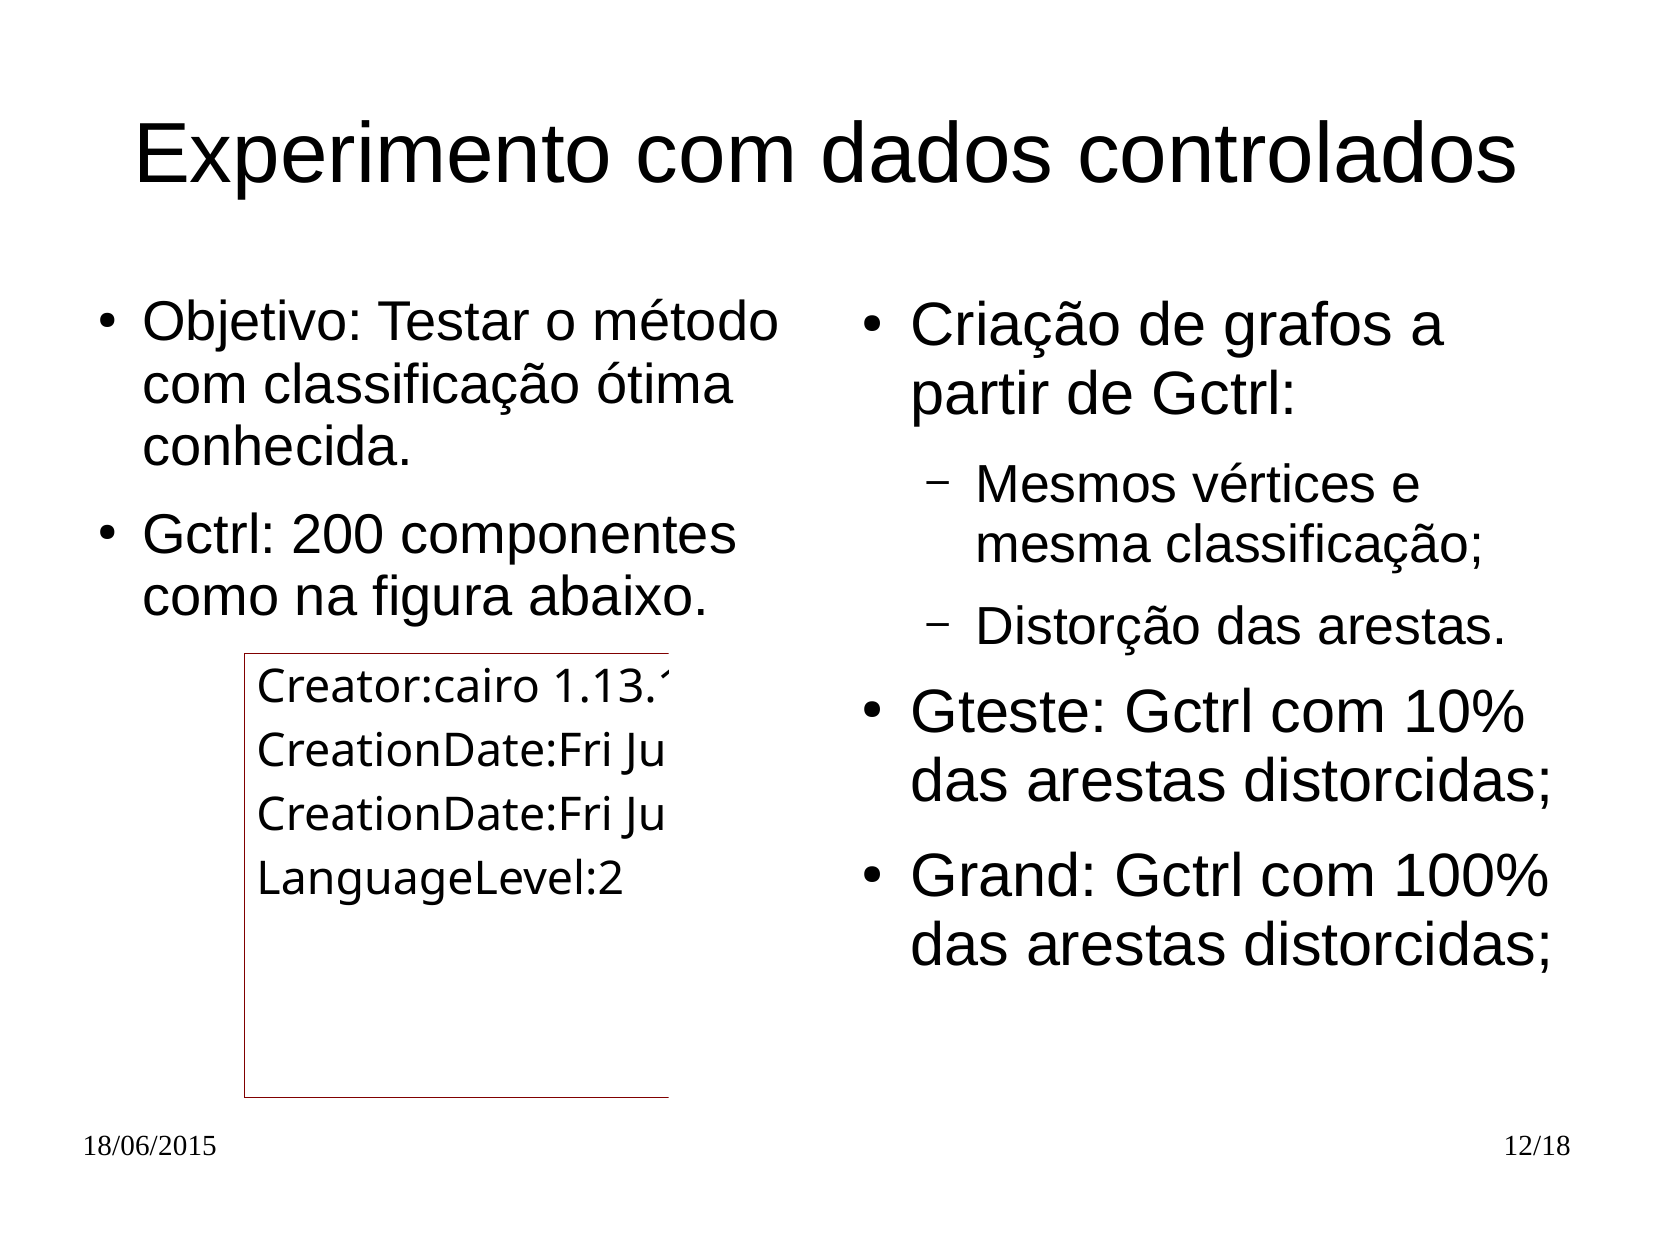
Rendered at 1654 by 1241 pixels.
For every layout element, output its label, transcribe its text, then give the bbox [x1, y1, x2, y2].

picture [241, 650, 669, 1098]
list Criação de grafos a partir de Gctrl: Mesmos vértices e mesma classificação; Distorção das arestas. Gteste: Gctrl com 10% das arestas distorcidas; Grand: Gctrl com 100% das arestas distorcidas; [845, 290, 1572, 1010]
list Objetivo: Testar o método com classificação ótima conhecida. Gctrl: 200 componentes como na figura abaixo. [82, 290, 809, 634]
title Experimento com dados controlados [82, 49, 1571, 257]
